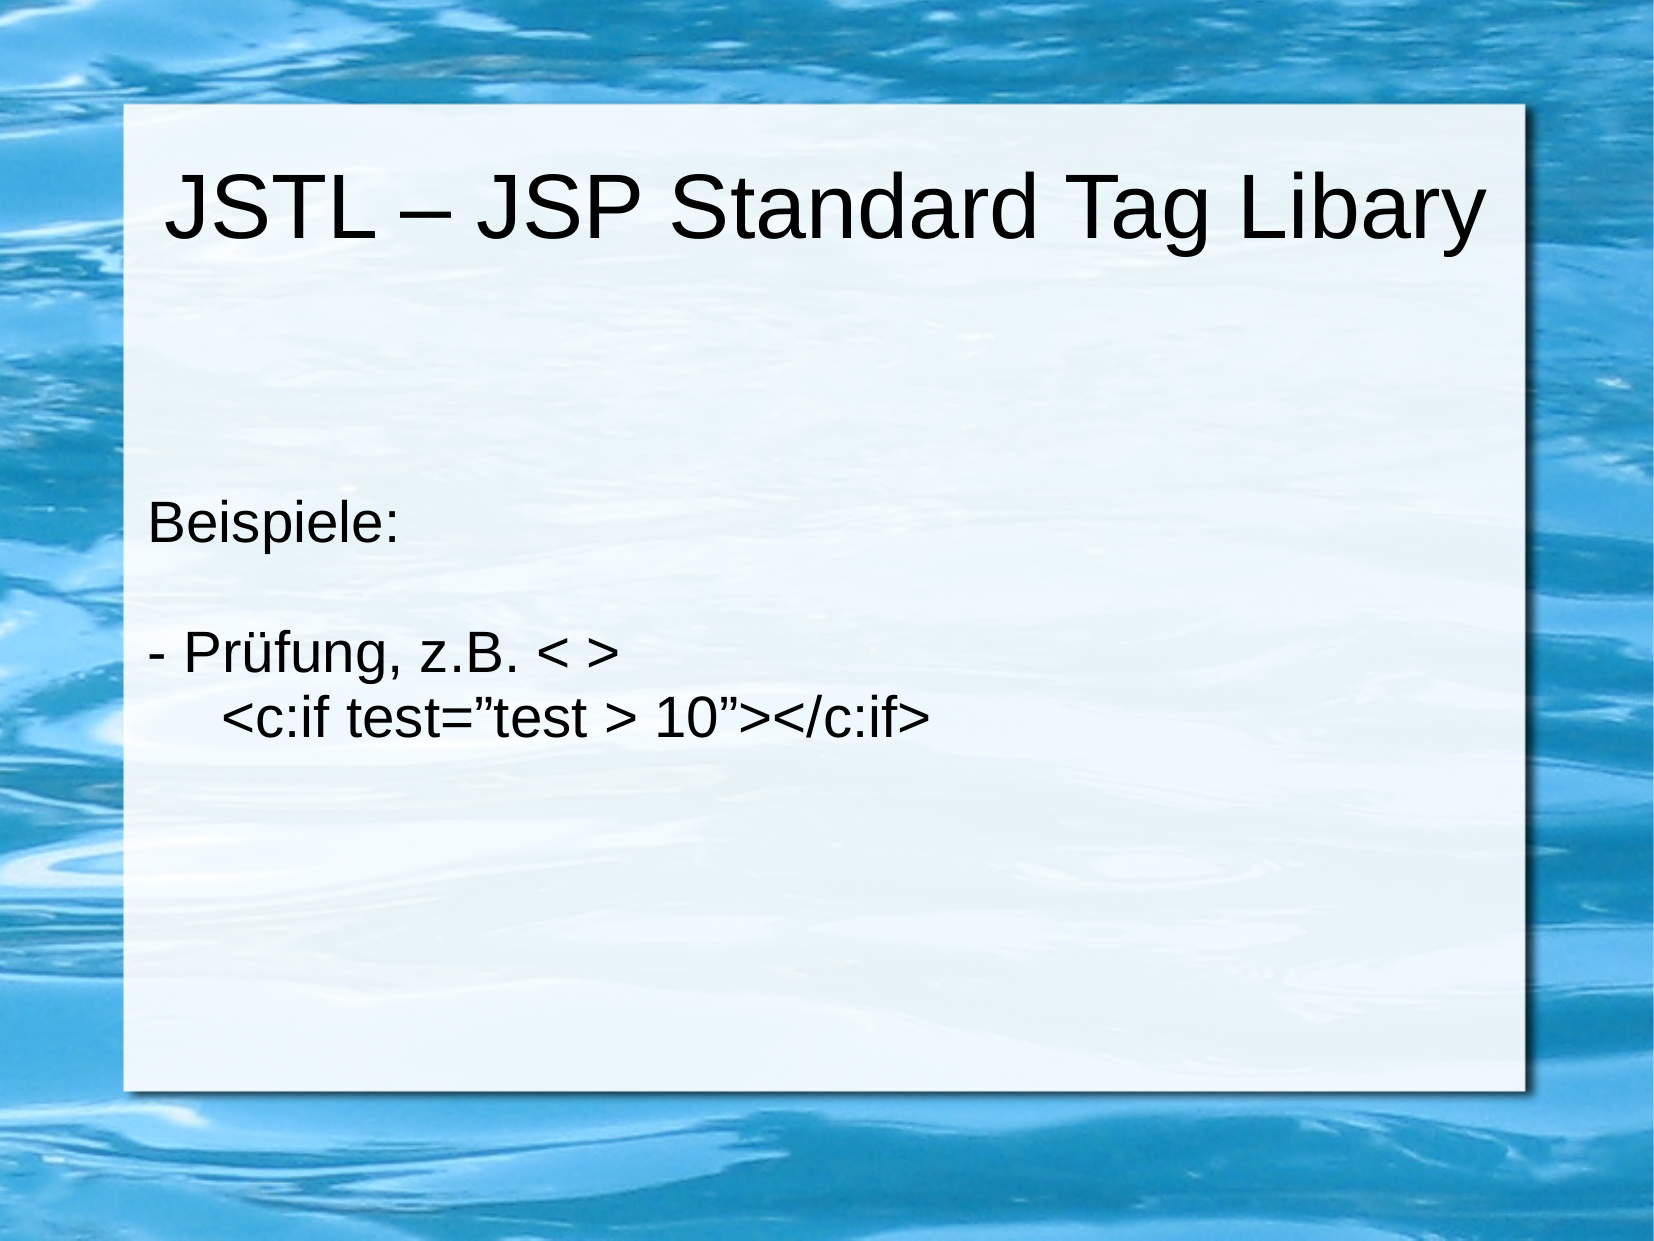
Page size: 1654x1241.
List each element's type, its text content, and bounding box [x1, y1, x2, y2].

picture [0, 0, 1654, 1241]
subtitle Beispiele: - Prüfung, z.B. < > <c:if test=”test > 10”></c:if> [147, 324, 1506, 1045]
title JSTL – JSP Standard Tag Libary [147, 118, 1506, 296]
